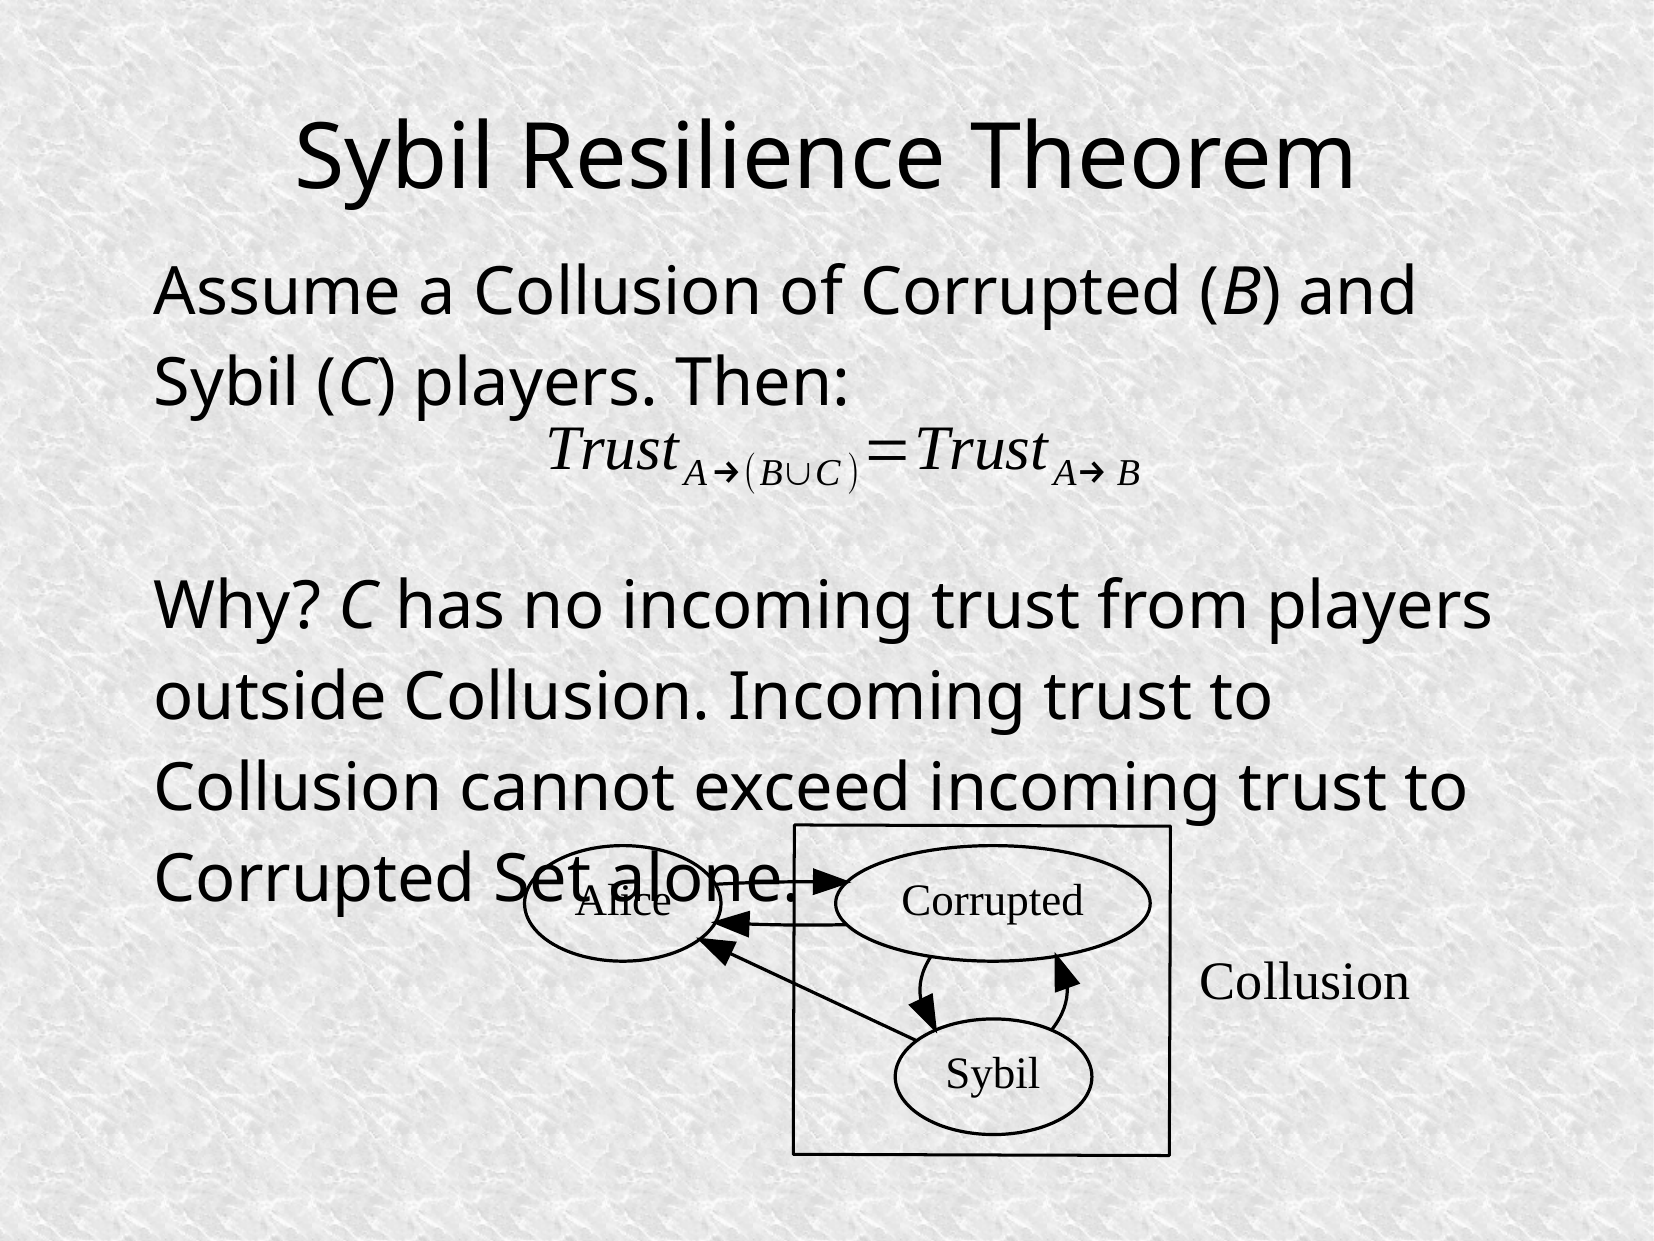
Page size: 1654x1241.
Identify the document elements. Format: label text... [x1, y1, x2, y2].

text_box Collusion [1185, 944, 1441, 1020]
list Assume a Collusion of Corrupted (B) and Sybil (C) players. Then: Why? C has no incoming trust from players outside Collusion. Incoming trust to Collusion cannot exceed incoming trust to Corrupted Set alone. [82, 242, 1571, 963]
chart [529, 414, 1155, 498]
picture [0, 0, 1654, 1241]
title Sybil Resilience Theorem [82, 49, 1571, 242]
